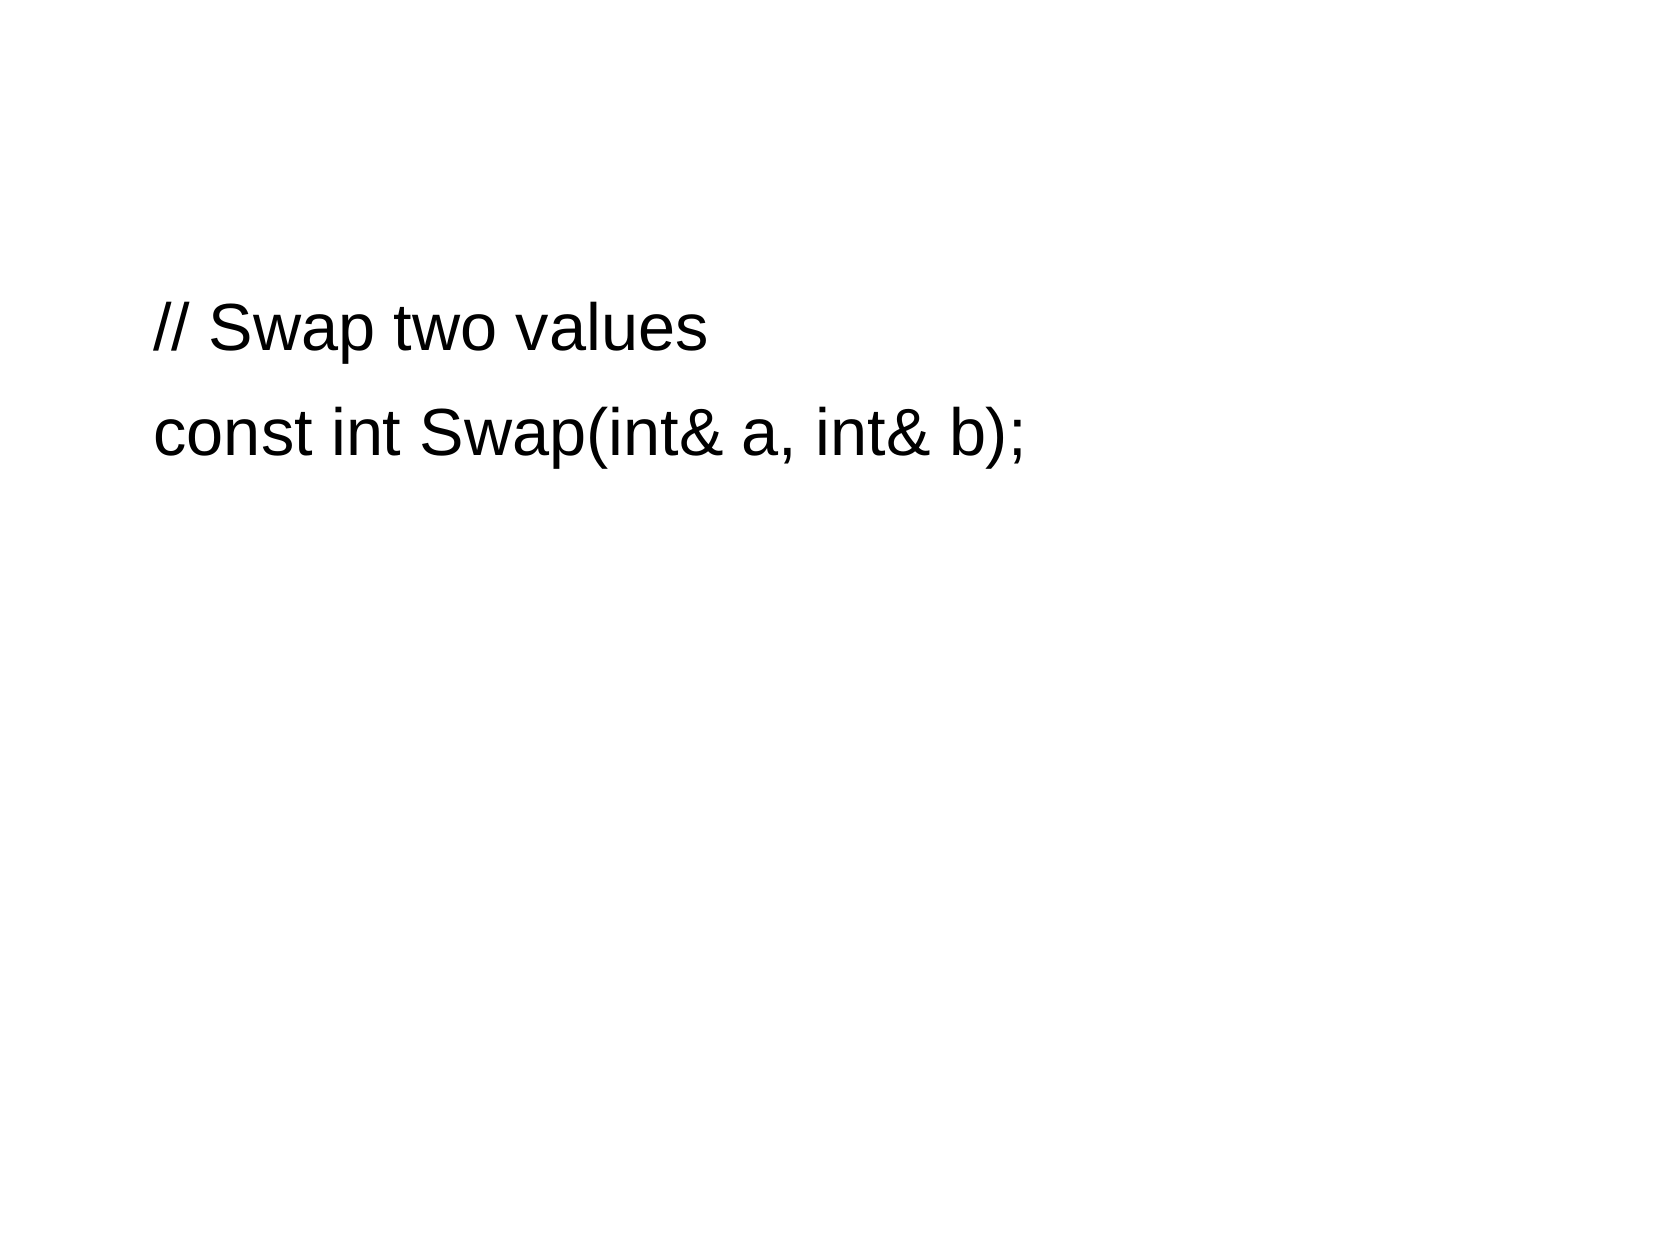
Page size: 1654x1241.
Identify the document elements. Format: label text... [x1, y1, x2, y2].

list // Swap two values const int Swap(int& a, int& b); [82, 290, 1571, 1010]
